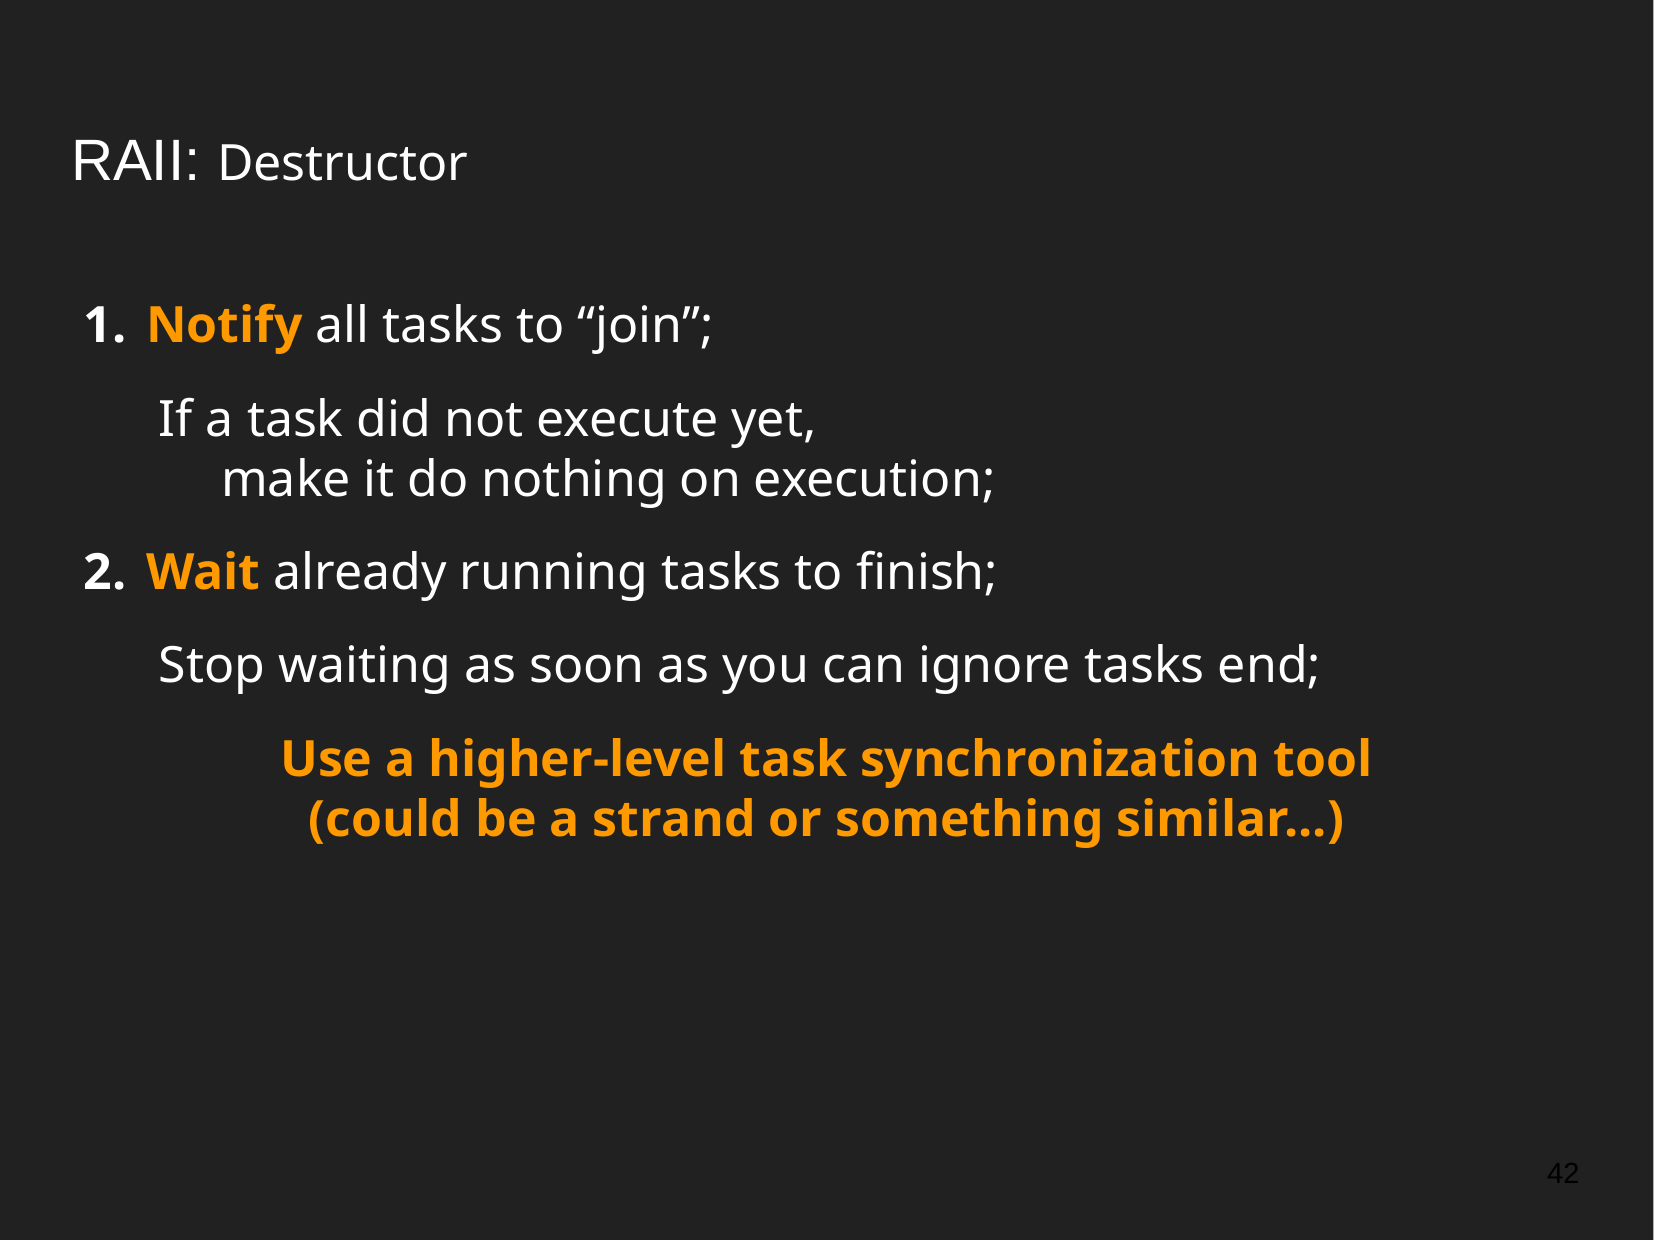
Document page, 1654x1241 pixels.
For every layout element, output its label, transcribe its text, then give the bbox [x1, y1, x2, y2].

slide_number <number> [1532, 1124, 1632, 1220]
title RAII: Destructor [56, 107, 1598, 246]
list Notify all tasks to “join”; If a task did not execute yet, make it do nothing on execution; Wait already running tasks to finish; Stop waiting as soon as you can ignore tasks end; Use a higher-level task synchronization tool (could be a strand or something similar...) [56, 277, 1598, 1102]
